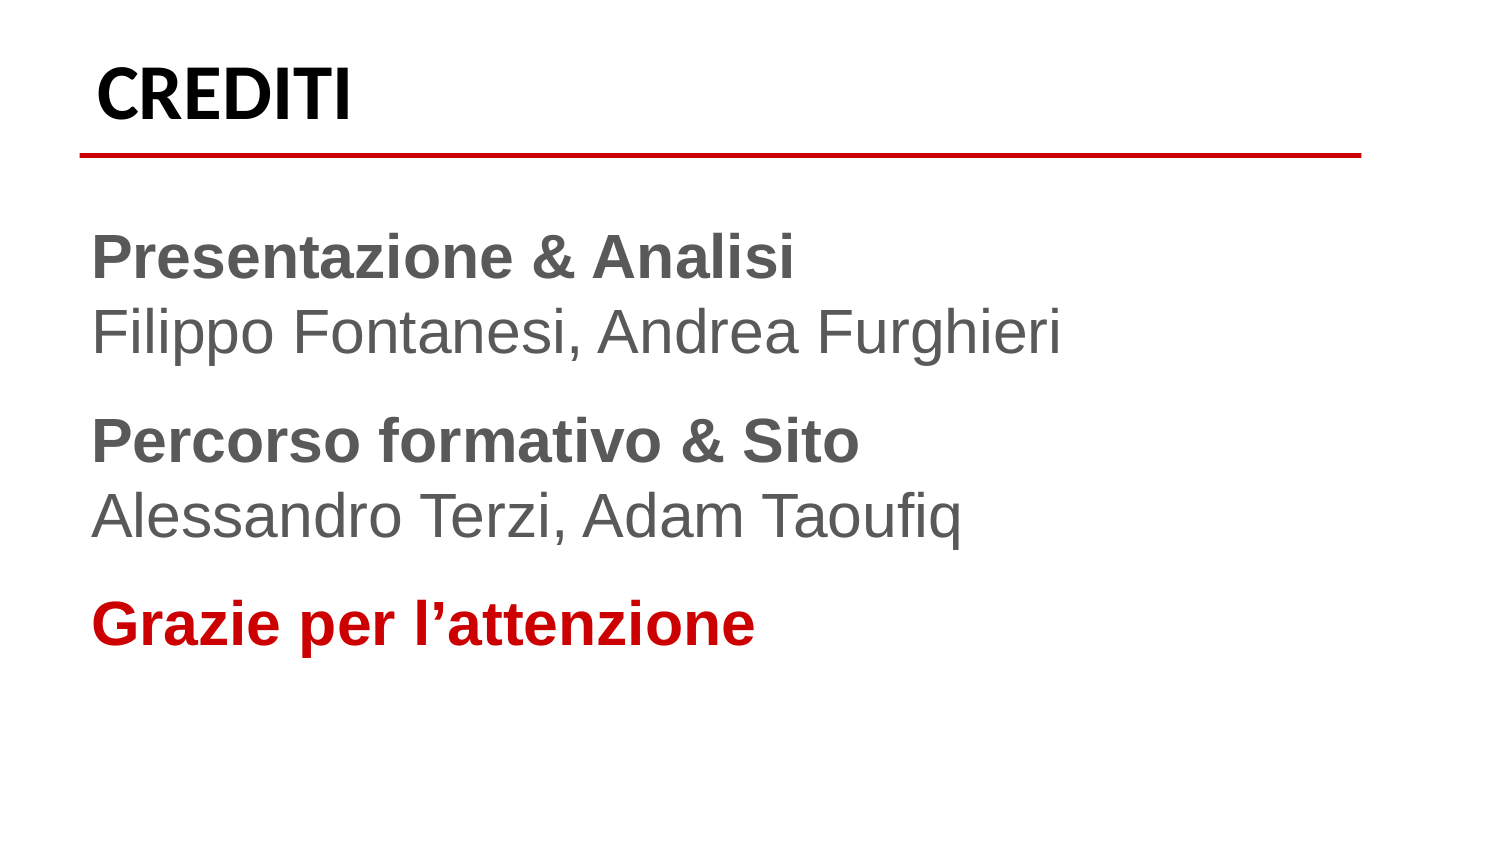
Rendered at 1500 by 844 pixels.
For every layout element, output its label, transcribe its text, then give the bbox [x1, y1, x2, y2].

list Presentazione & Analisi Filippo Fontanesi, Andrea Furghieri Percorso formativo & Sito Alessandro Terzi, Adam Taoufiq Grazie per l’attenzione [76, 201, 1474, 762]
title CREDITI [82, 24, 1344, 113]
